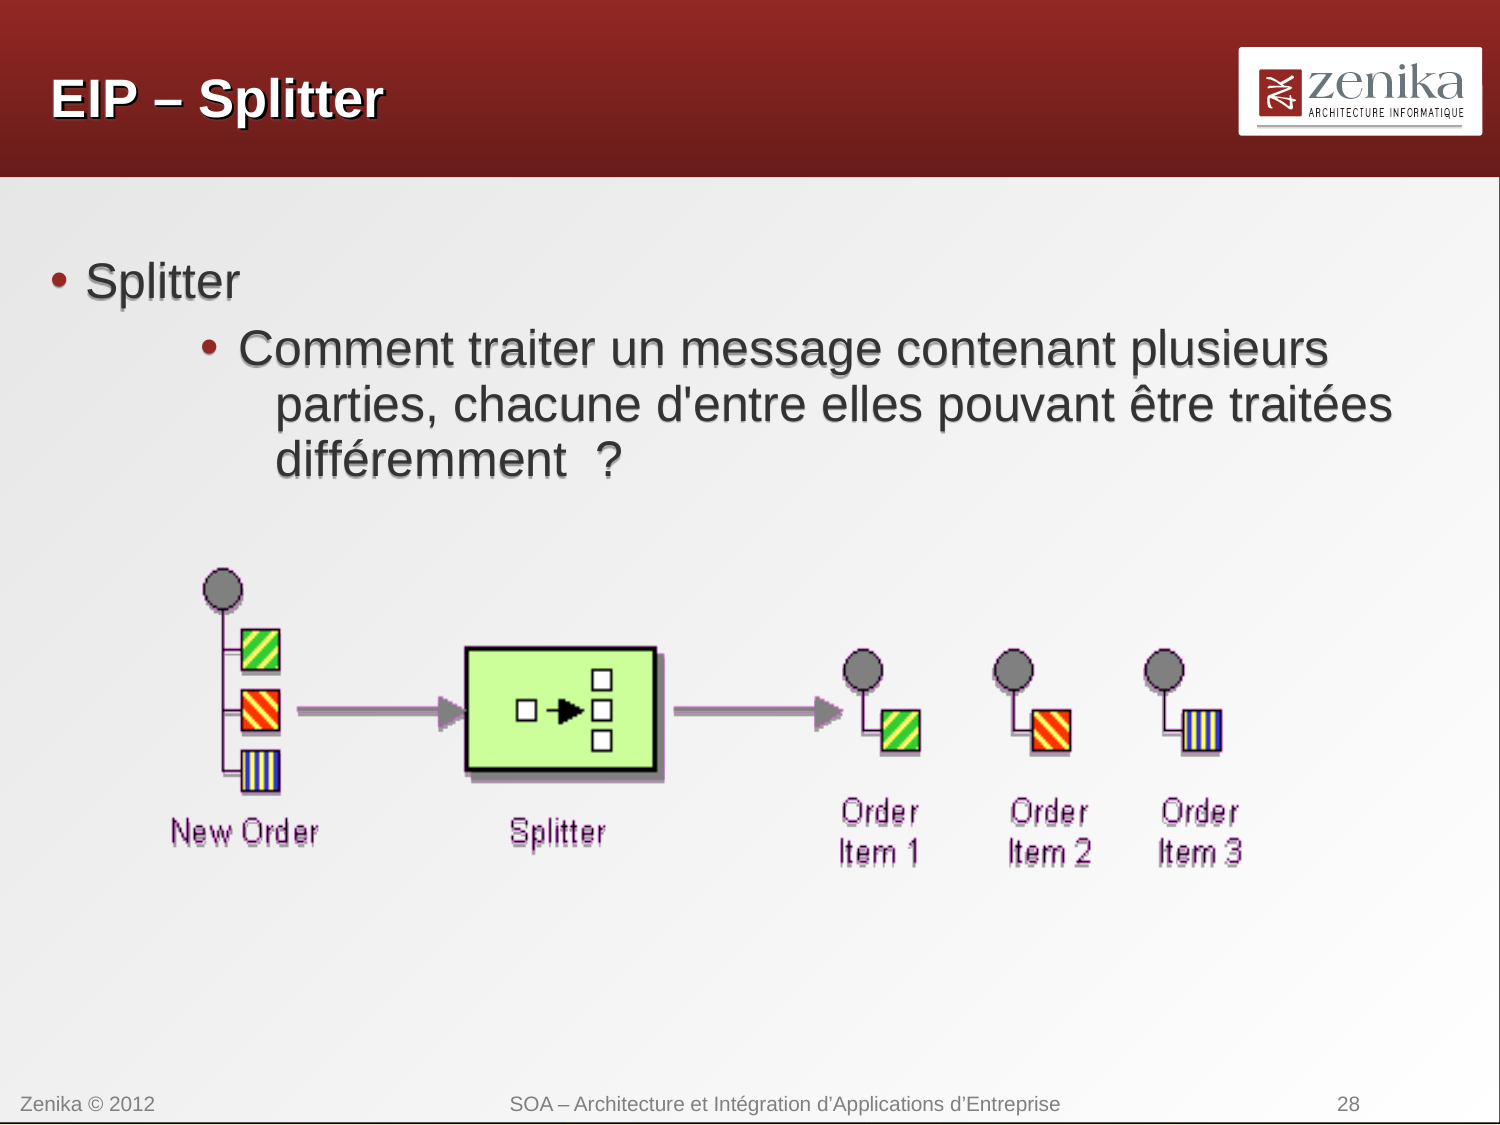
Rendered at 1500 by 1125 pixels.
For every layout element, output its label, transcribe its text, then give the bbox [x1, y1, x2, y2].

picture [147, 566, 1270, 884]
title EIP – Splitter [50, 22, 1206, 172]
subtitle Splitter Comment traiter un message contenant plusieurs parties, chacune d'entre elles pouvant être traitées différemment ? [50, 249, 1477, 1064]
